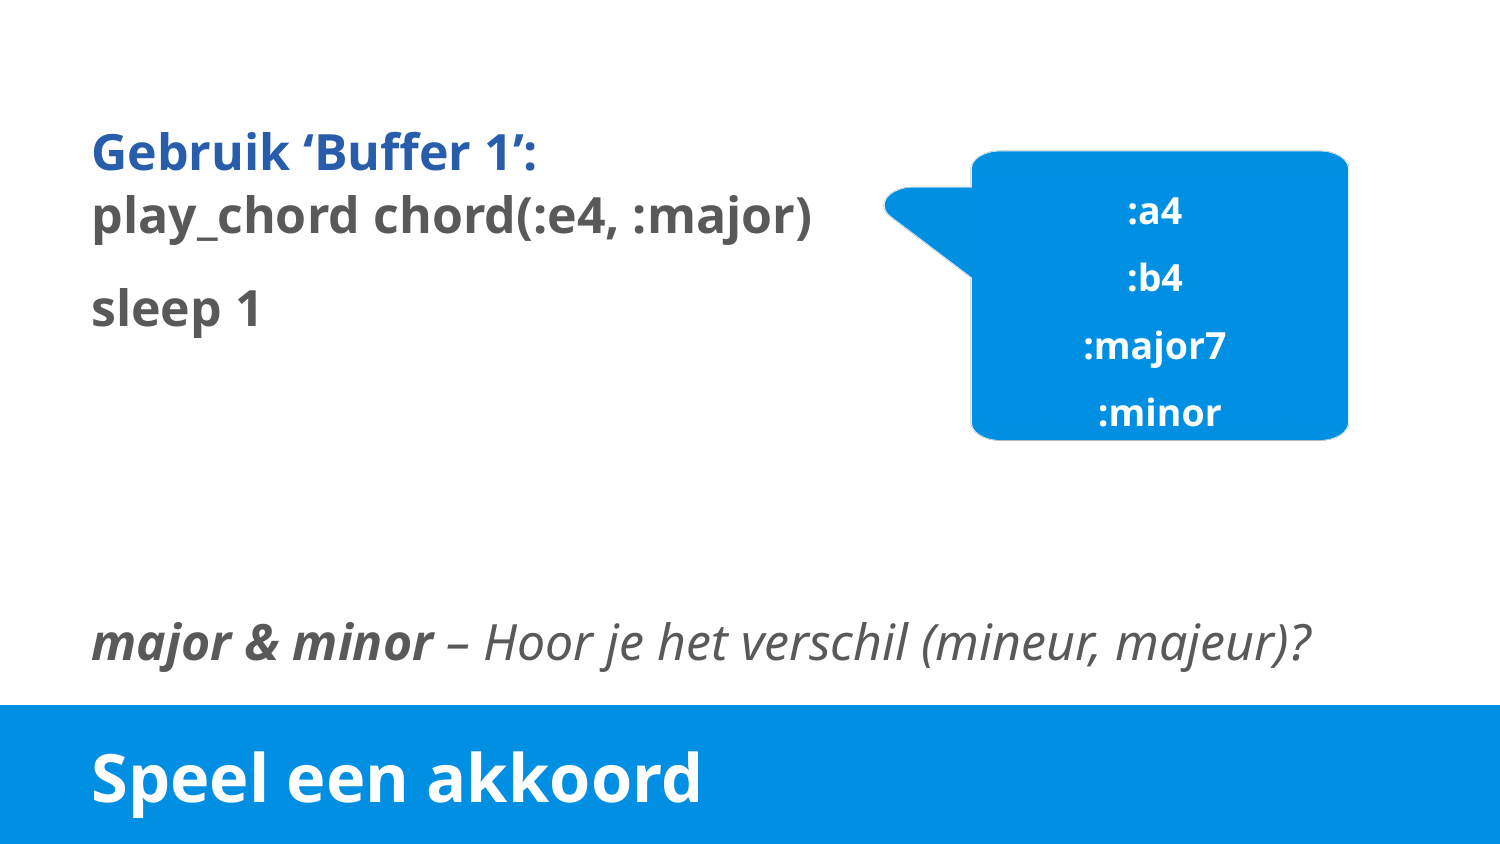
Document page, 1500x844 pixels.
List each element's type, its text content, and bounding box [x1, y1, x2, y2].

picture [826, 152, 1409, 477]
list play_chord chord(:e4, :major) sleep 1 major & minor – Hoor je het verschil (mineur, majeur)? [76, 168, 1454, 500]
title Speel een akkoord [76, 721, 1500, 828]
subtitle Gebruik ‘Buffer 1’: [76, 75, 1438, 152]
picture [0, 705, 1500, 844]
text_box :a4 :b4 :major7 :minor [973, 180, 1347, 418]
